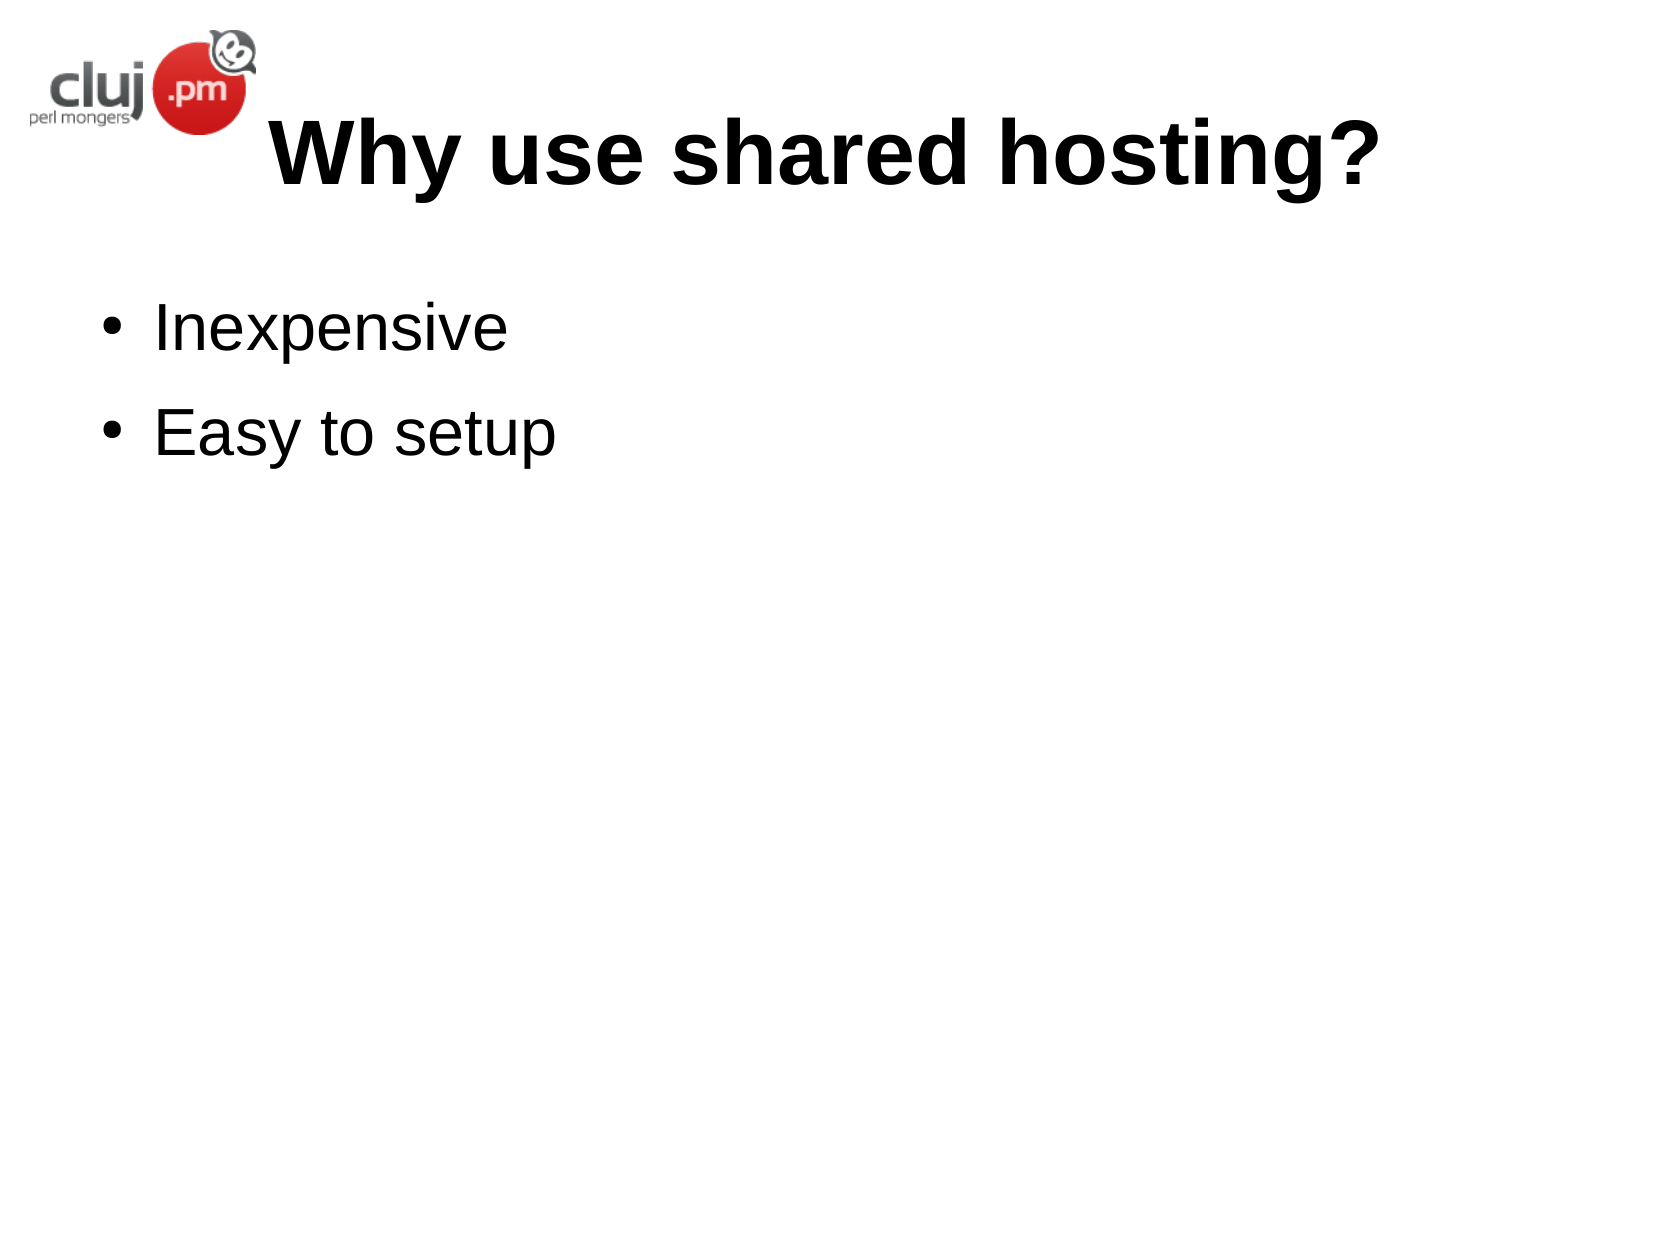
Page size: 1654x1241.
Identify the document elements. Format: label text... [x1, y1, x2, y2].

list Inexpensive Easy to setup [82, 290, 1538, 1010]
title Why use shared hosting? [82, 49, 1571, 257]
picture [30, 30, 256, 135]
